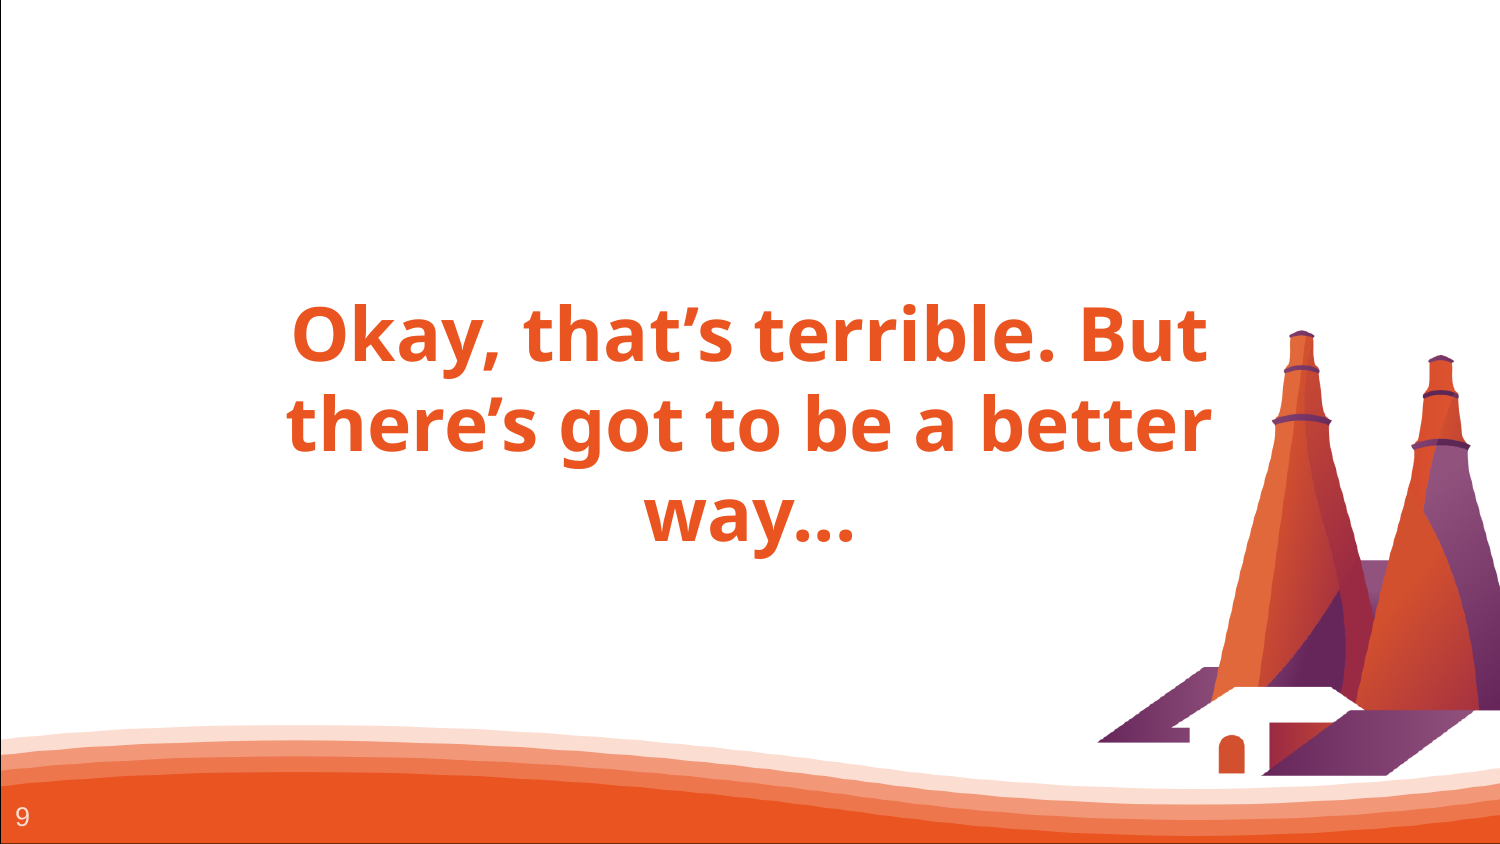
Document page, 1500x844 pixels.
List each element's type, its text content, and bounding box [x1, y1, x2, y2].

picture [0, 0, 1500, 844]
slide_number <number> [0, 793, 55, 838]
title Okay, that’s terrible. But there’s got to be a better way... [227, 352, 1273, 491]
